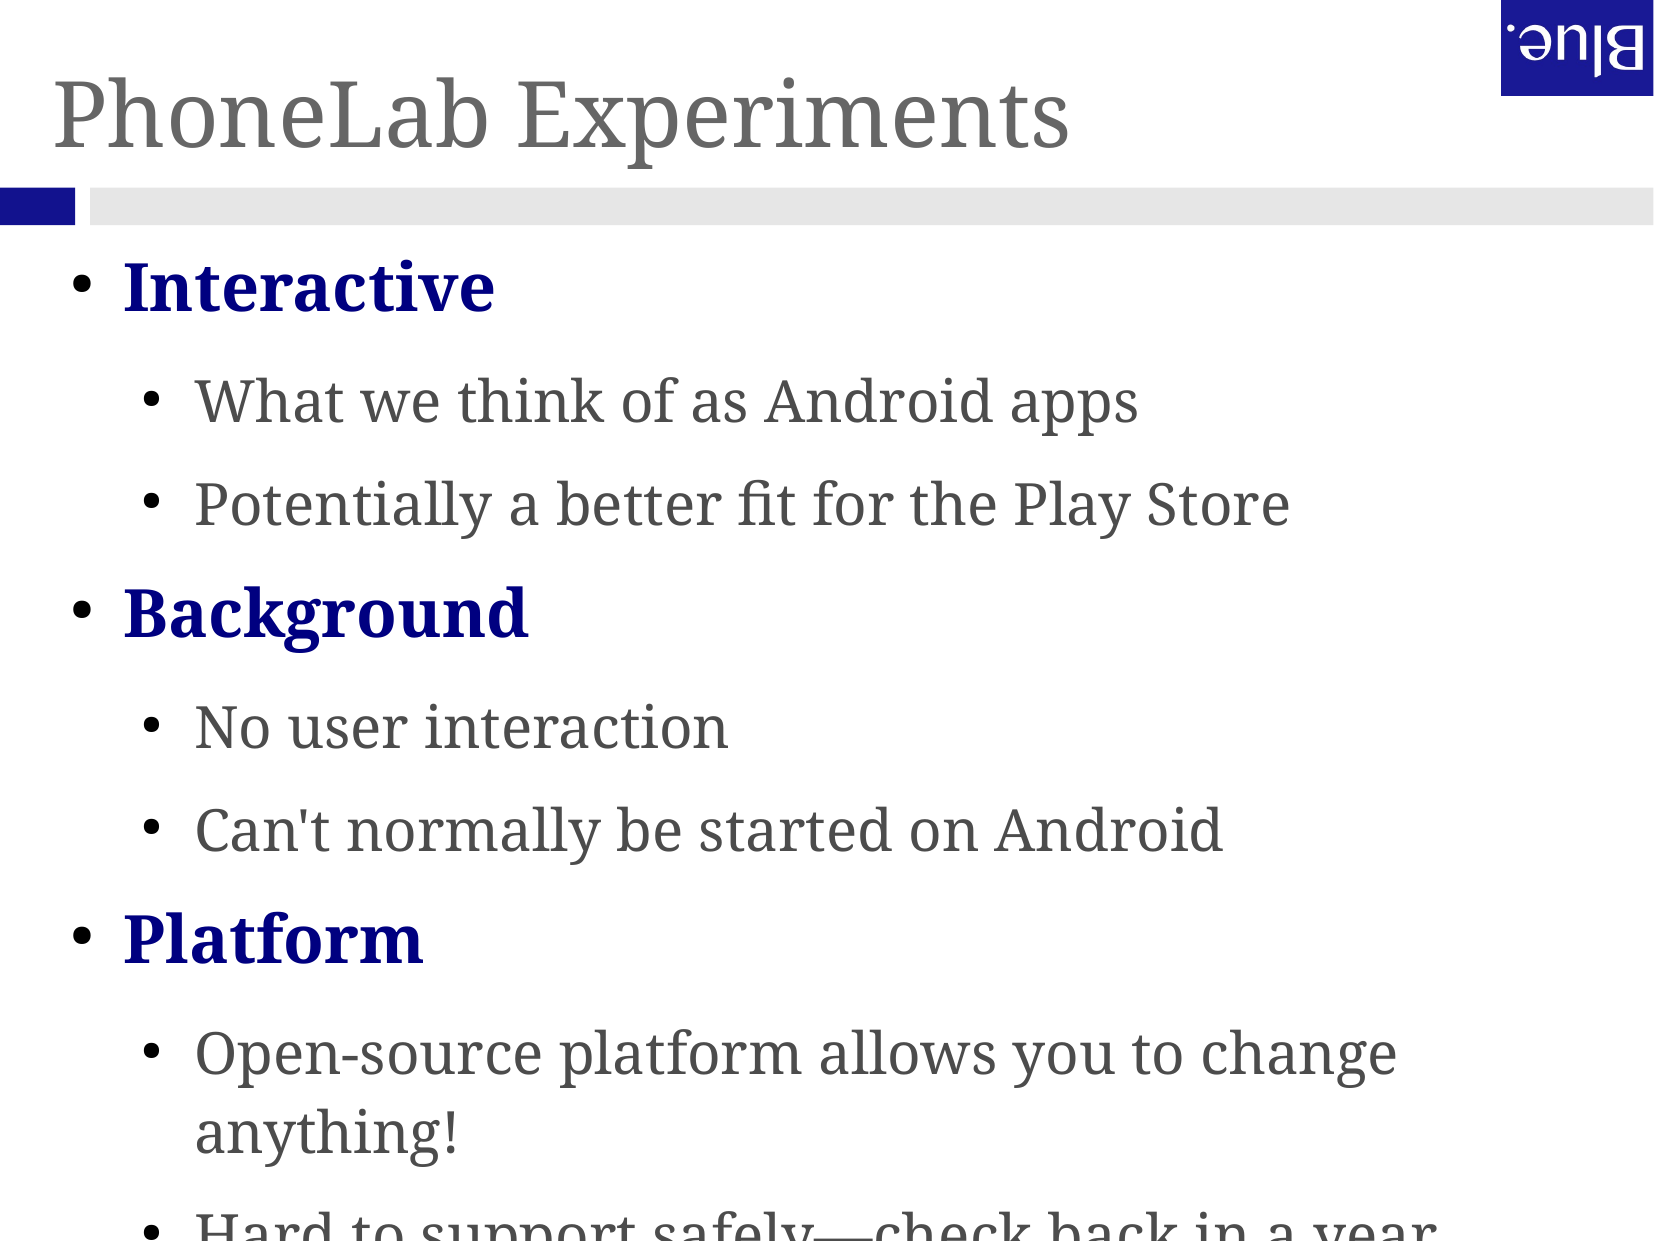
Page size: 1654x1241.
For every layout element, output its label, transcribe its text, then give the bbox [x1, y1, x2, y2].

picture [1501, 0, 1654, 96]
title PhoneLab Experiments [37, 37, 1613, 188]
list Interactive What we think of as Android apps Potentially a better fit for the Play Store Background No user interaction Can't normally be started on Android Platform Open-source platform allows you to change anything! Hard to support safely—check back in a year [37, 225, 1613, 1172]
